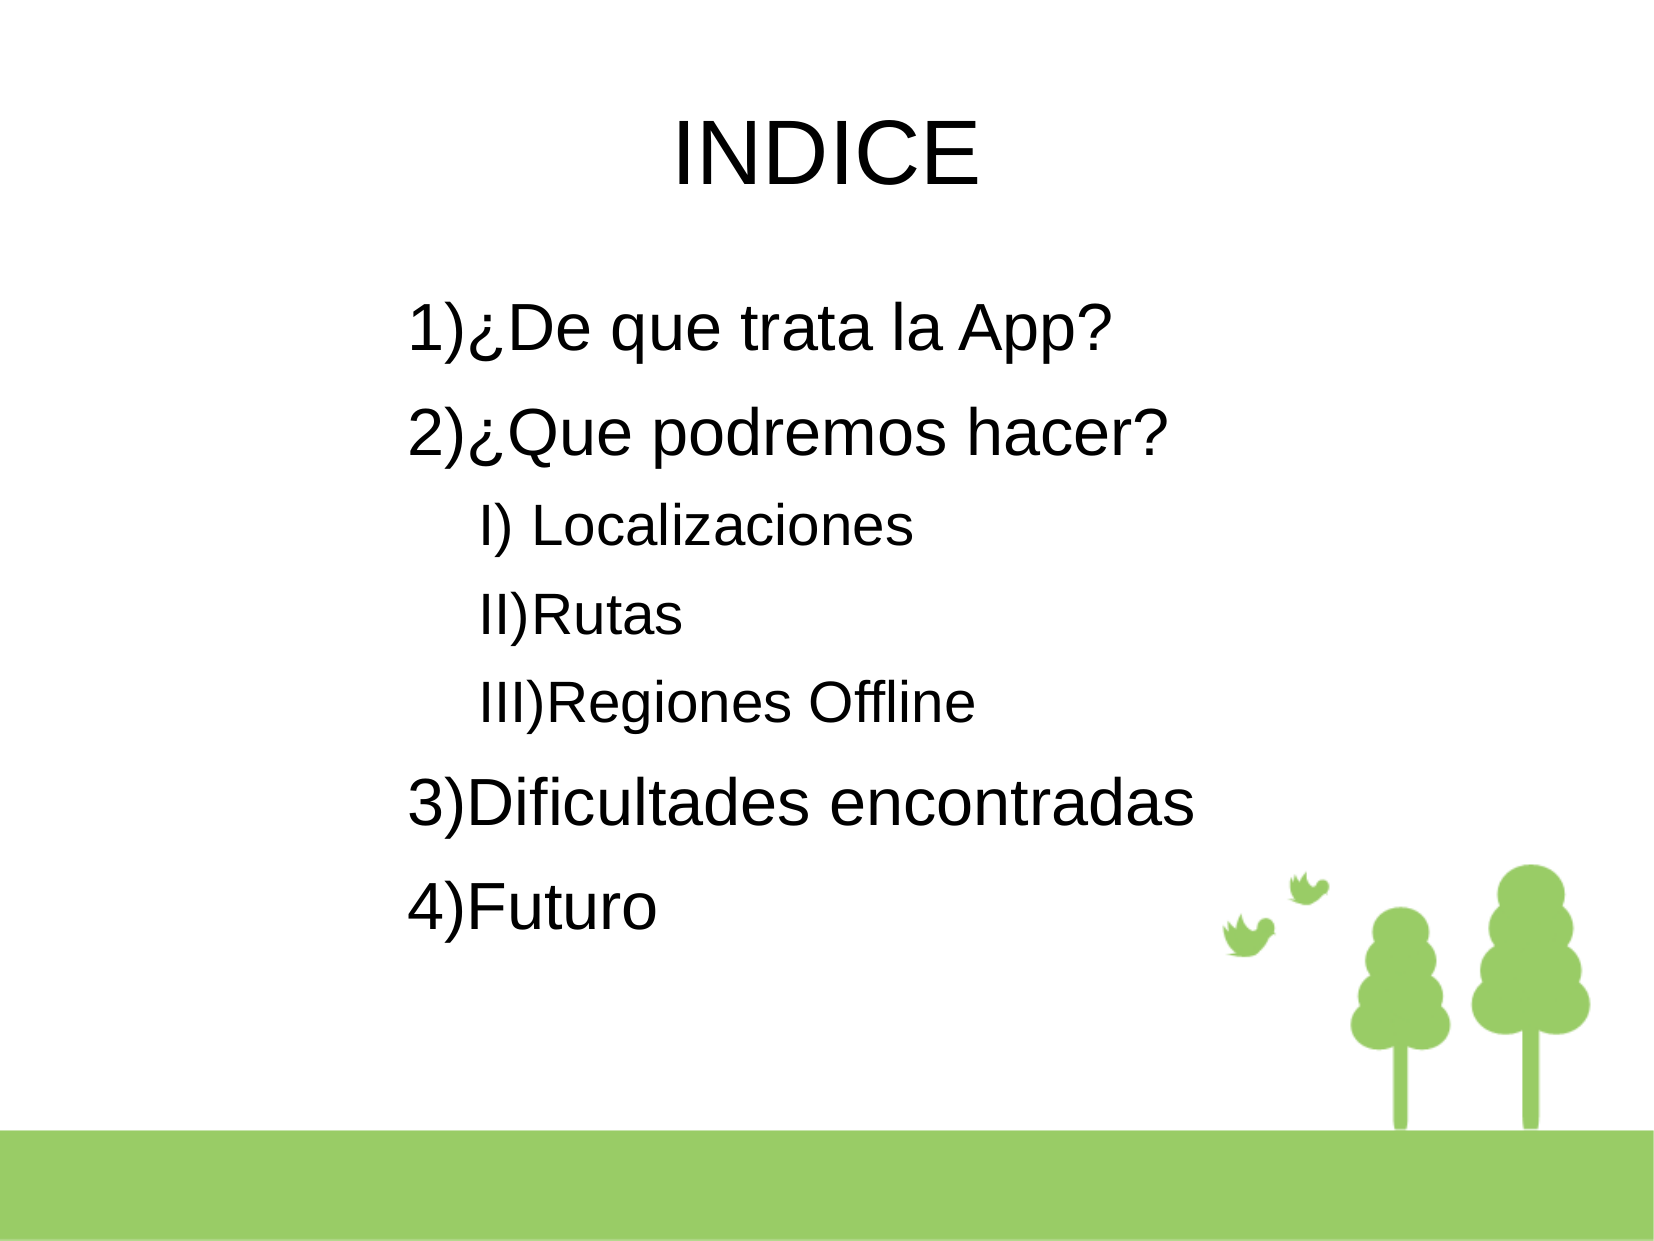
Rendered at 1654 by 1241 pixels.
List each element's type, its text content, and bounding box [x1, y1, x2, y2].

picture [0, 0, 1654, 1241]
list ¿De que trata la App? ¿Que podremos hacer? Localizaciones Rutas Regiones Offline Dificultades encontradas Futuro [389, 290, 1571, 1010]
title INDICE [82, 49, 1571, 257]
